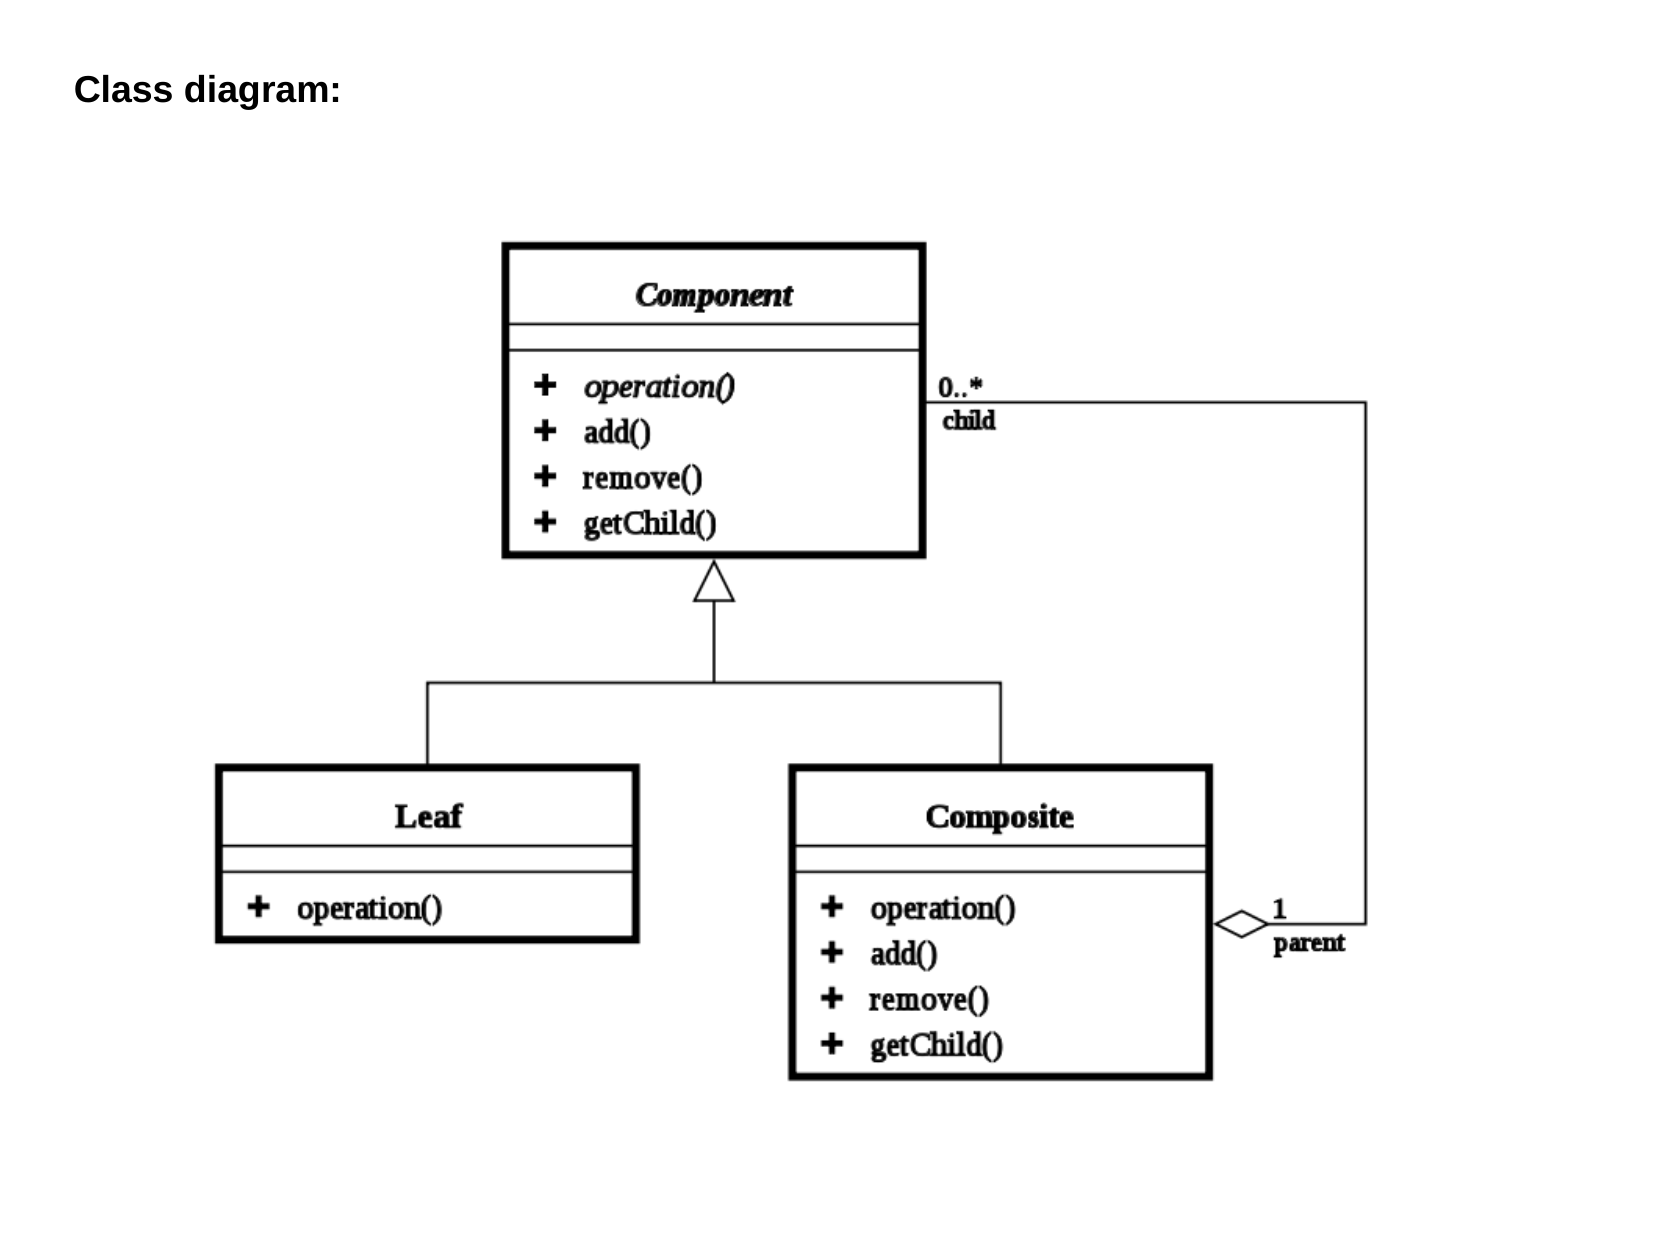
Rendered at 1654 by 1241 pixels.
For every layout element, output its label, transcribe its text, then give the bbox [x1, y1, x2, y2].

picture [167, 194, 1418, 1133]
text_box Class diagram: [59, 61, 358, 119]
